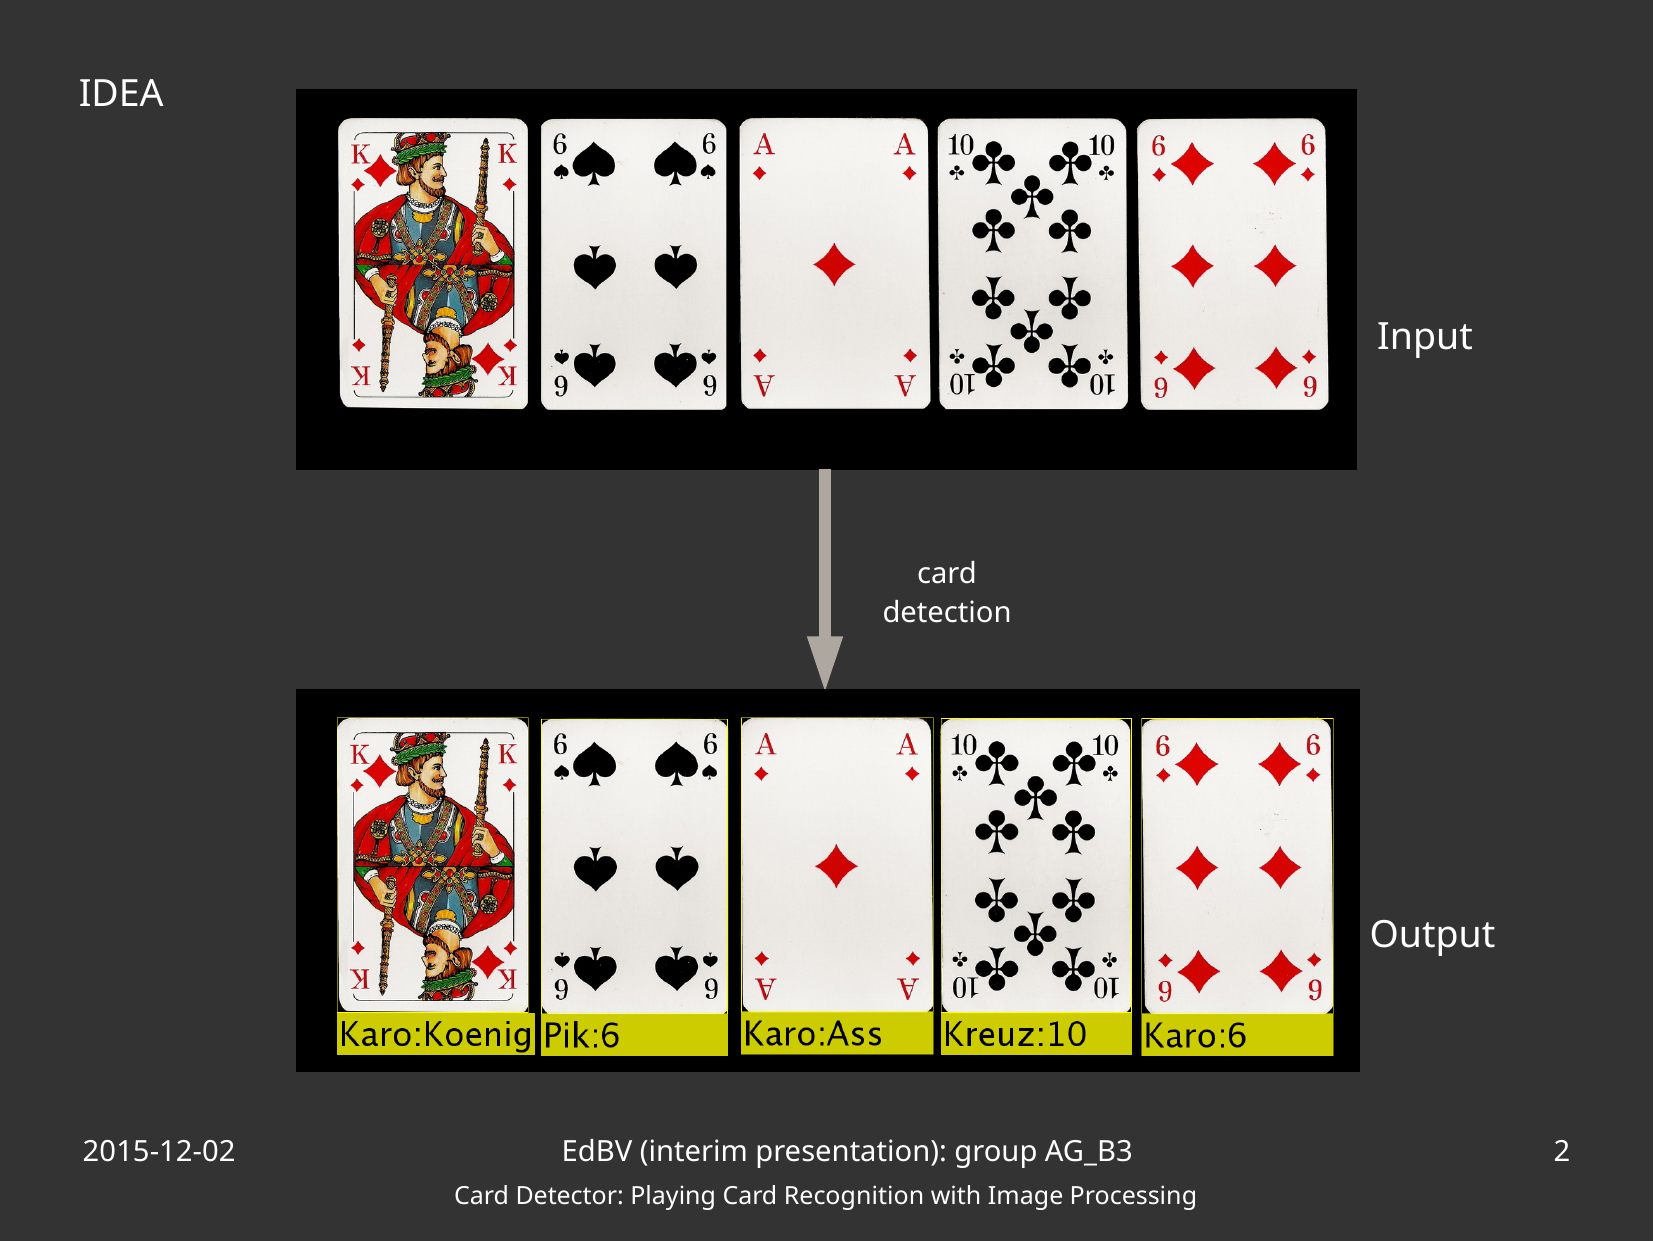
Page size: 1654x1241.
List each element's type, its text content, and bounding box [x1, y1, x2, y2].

text_box IDEA [64, 59, 209, 130]
text_box Card Detector: Playing Card Recognition with Image Processing [45, 1170, 1609, 1214]
text_box card detection [834, 544, 1060, 627]
picture [296, 689, 1360, 1072]
text_box Output [1350, 900, 1516, 961]
text_box Input [1350, 301, 1501, 361]
picture [296, 89, 1357, 470]
